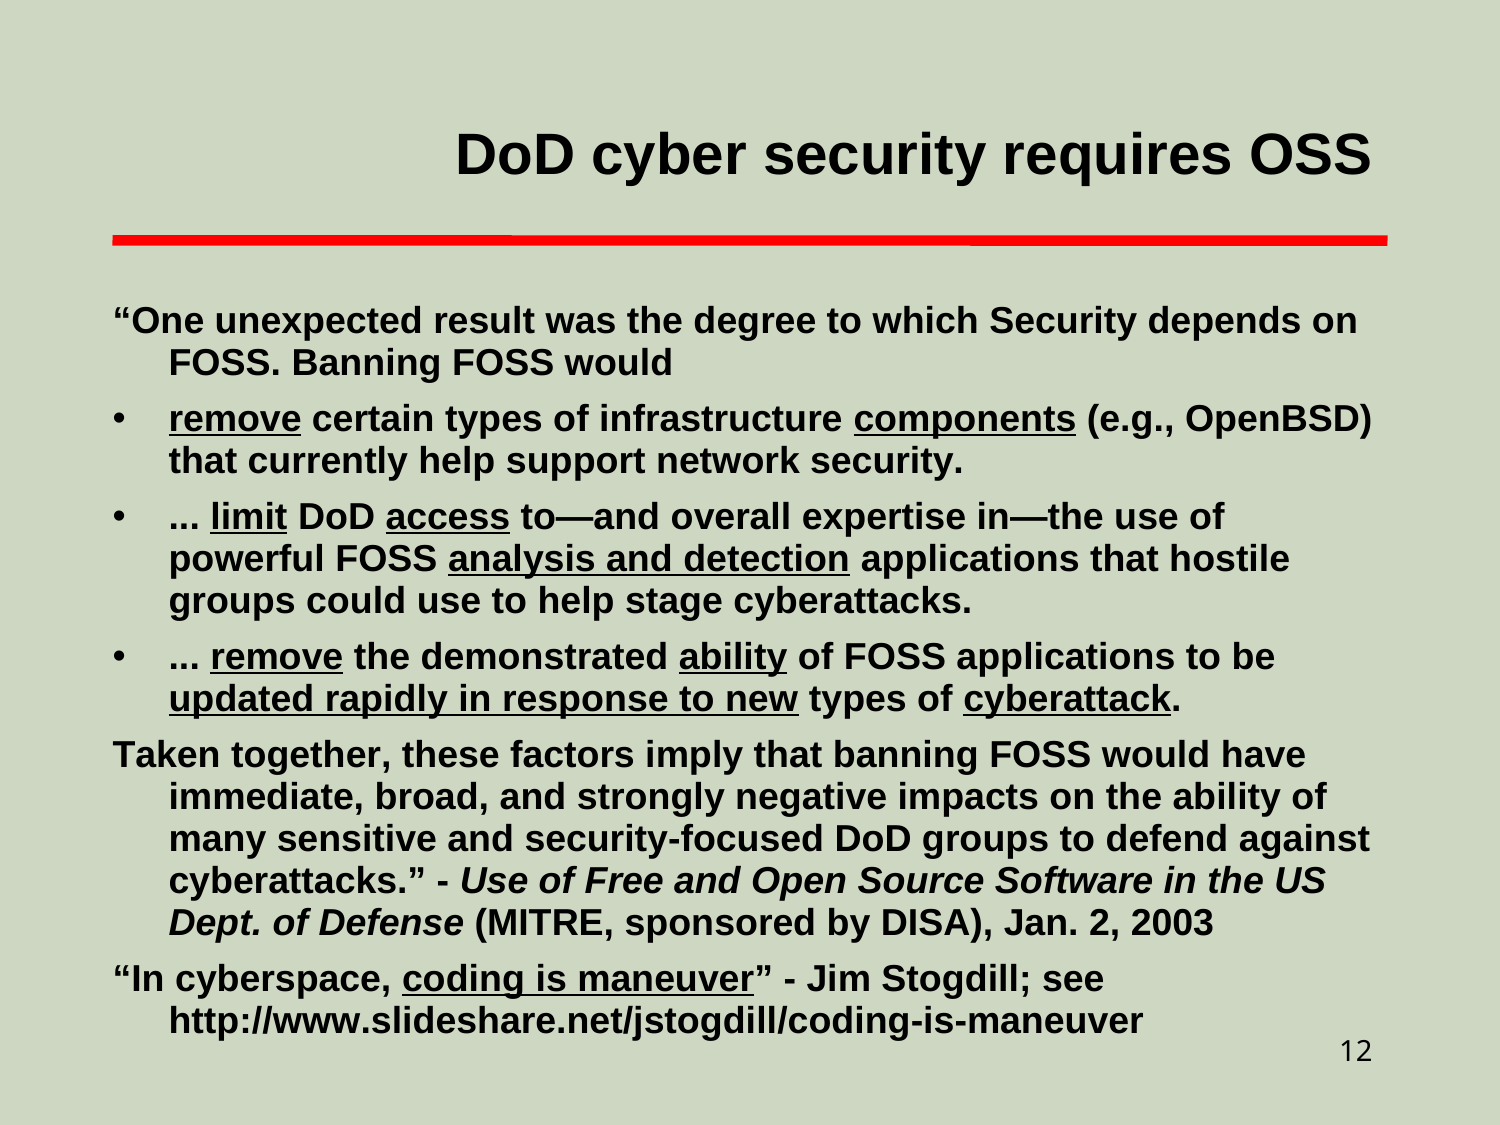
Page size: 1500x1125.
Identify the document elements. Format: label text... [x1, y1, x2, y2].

title DoD cyber security requires OSS [337, 85, 1388, 224]
list “One unexpected result was the degree to which Security depends on FOSS. Banning FOSS would remove certain types of infrastructure components (e.g., OpenBSD) that currently help support network security. ... limit DoD access to—and overall expertise in—the use of powerful FOSS analysis and detection applications that hostile groups could use to help stage cyberattacks. ... remove the demonstrated ability of FOSS applications to be updated rapidly in response to new types of cyberattack. Taken together, these factors imply that banning FOSS would have immediate, broad, and strongly negative impacts on the ability of many sensitive and security-focused DoD groups to defend against cyberattacks.” - Use of Free and Open Source Software in the US Dept. of Defense (MITRE, sponsored by DISA), Jan. 2, 2003 “In cyberspace, coding is maneuver” - Jim Stogdill; see http://www.slideshare.net/jstogdill/coding-is-maneuver [112, 299, 1388, 1045]
